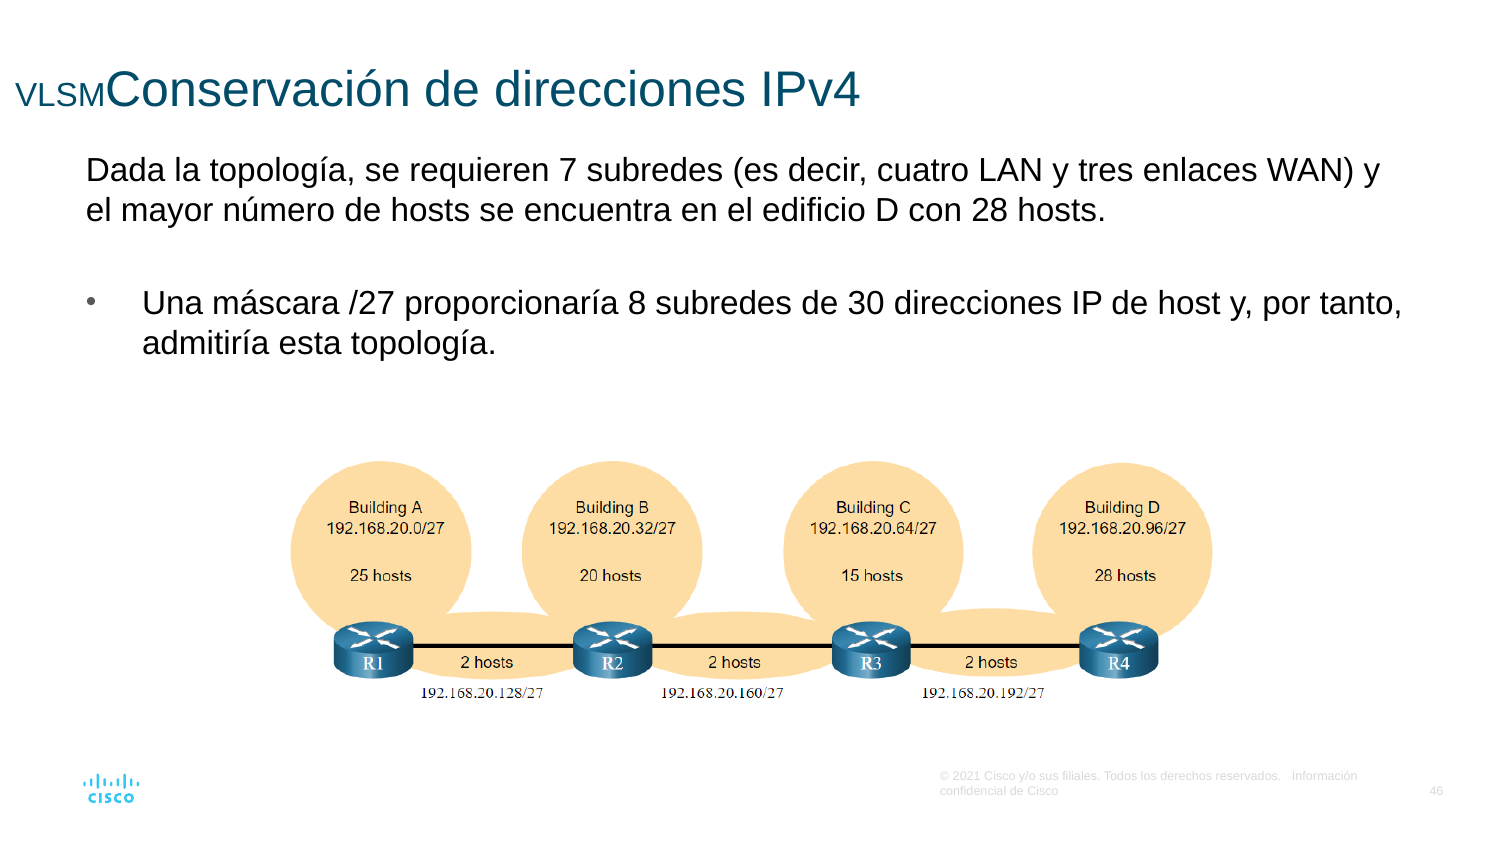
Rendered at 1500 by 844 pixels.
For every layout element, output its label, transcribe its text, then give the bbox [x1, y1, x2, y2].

title VLSMConservación de direcciones IPv4 [0, 0, 1369, 121]
picture [283, 454, 1217, 708]
list Dada la topología, se requieren 7 subredes (es decir, cuatro LAN y tres enlaces WAN) y el mayor número de hosts se encuentra en el edificio D con 28 hosts. Una máscara /27 proporcionaría 8 subredes de 30 direcciones IP de host y, por tanto, admitiría esta topología. [70, 140, 1430, 389]
